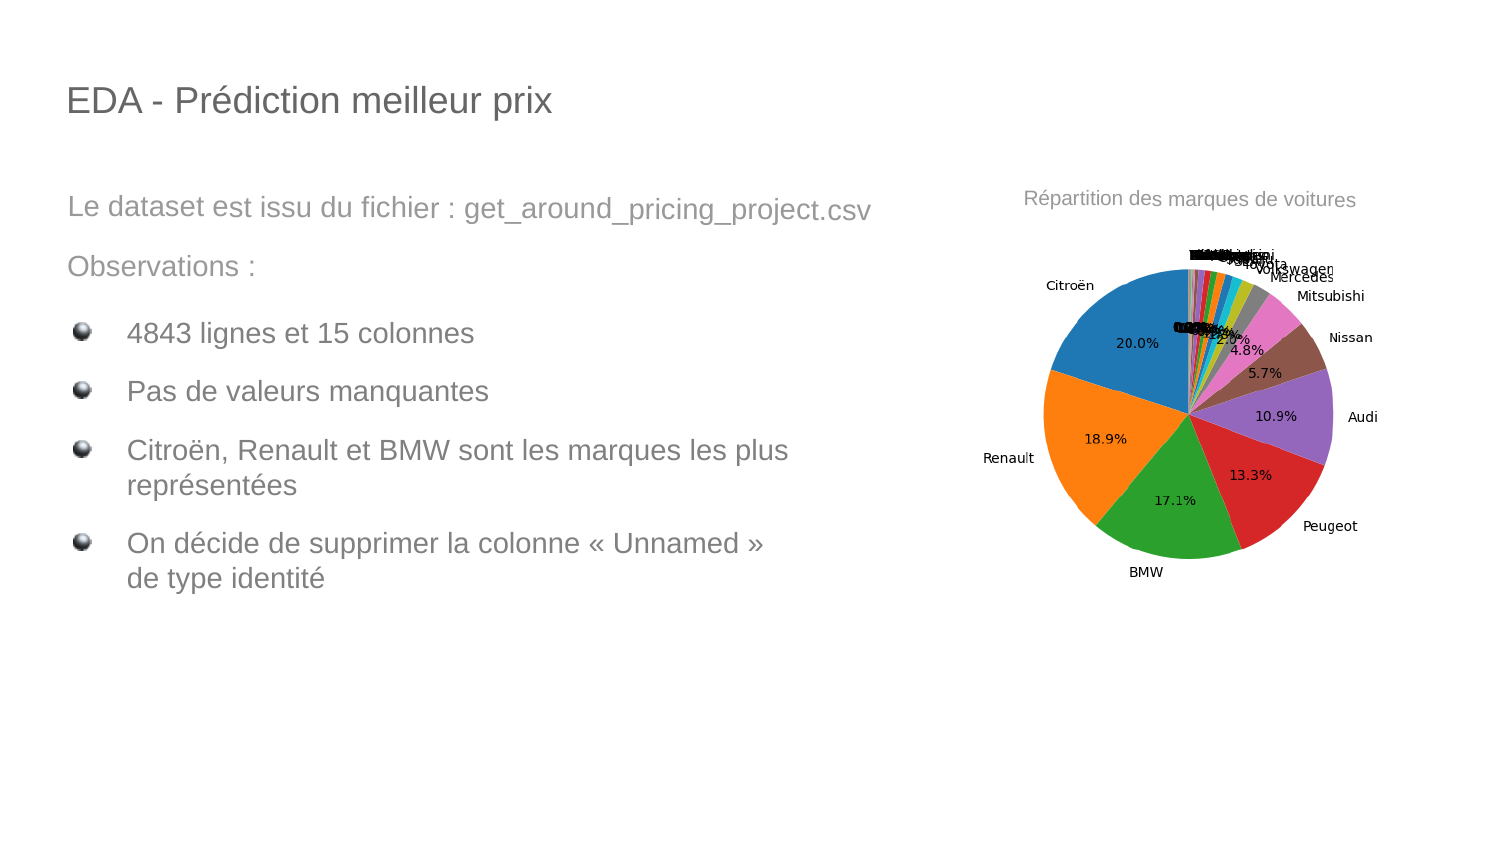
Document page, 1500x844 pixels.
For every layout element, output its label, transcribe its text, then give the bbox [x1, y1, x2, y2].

list Le dataset est issu du fichier : get_around_pricing_project.csv Observations : [52, 179, 899, 317]
list 4843 lignes et 15 colonnes Pas de valeurs manquantes Citroën, Renault et BMW sont les marques les plus représentées On décide de supprimer la colonne « Unnamed » de type identité [41, 248, 886, 615]
title EDA - Prédiction meilleur prix [51, 61, 579, 142]
picture [976, 232, 1384, 603]
list Répartition des marques de voitures [1008, 177, 1377, 233]
